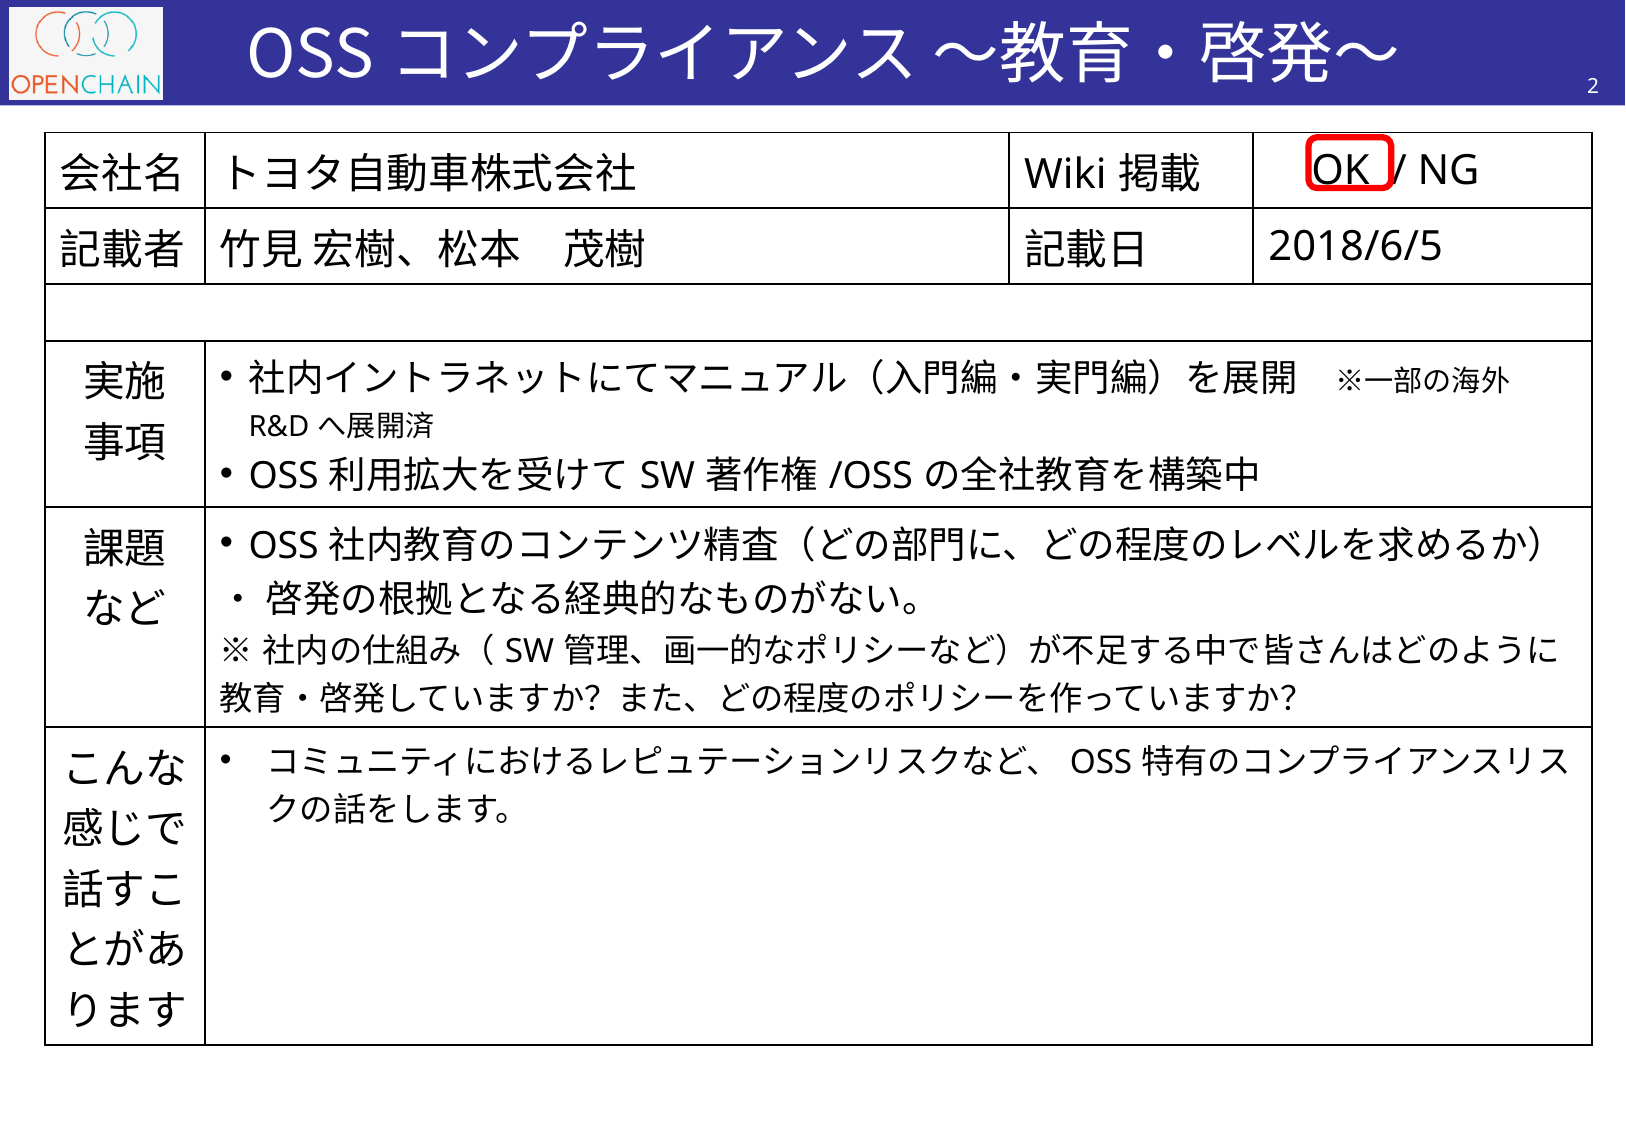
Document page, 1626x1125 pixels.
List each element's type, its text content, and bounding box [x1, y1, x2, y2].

table_cell OSS社内教育のコンテンツ精査（どの部門に、どの程度のレベルを求めるか） ・ 啓発の根拠となる経典的なものがない。 ※社内の仕組み（SW管理、画一的なポリシーなど）が不足する中で皆さんはどのように教育・啓発していますか？また、どの程度のポリシーを作っていますか？ [206, 508, 1591, 726]
table_header トヨタ自動車株式会社 [206, 133, 1008, 207]
table_cell こんな感じで話すことがあります [46, 728, 204, 1044]
table_cell [46, 285, 1591, 340]
table_cell 竹見 宏樹、松本 茂樹 [206, 209, 1008, 283]
picture [9, 7, 91, 100]
table_header Wiki掲載 [1010, 133, 1252, 207]
table_cell 2018/6/5 [1254, 209, 1591, 283]
title OSSコンプライアンス ～教育・啓発～ [91, 0, 1555, 102]
table_cell 社内イントラネットにてマニュアル（入門編・実門編）を展開 ※一部の海外R&Dへ展開済 OSS利用拡大を受けてSW著作権/OSSの全社教育を構築中 [206, 342, 1591, 506]
slide_number <number> [1522, 65, 1614, 105]
table_cell 実施 事項 [46, 342, 204, 506]
table_header 会社名 [46, 133, 204, 207]
table_cell 記載者 [46, 209, 204, 283]
table_header OK / NG [1254, 133, 1591, 207]
table_cell 記載日 [1010, 209, 1252, 283]
table_cell 課題 など [46, 508, 204, 726]
table_cell コミュニティにおけるレピュテーションリスクなど、OSS特有のコンプライアンスリスクの話をします。 [206, 728, 1591, 1044]
